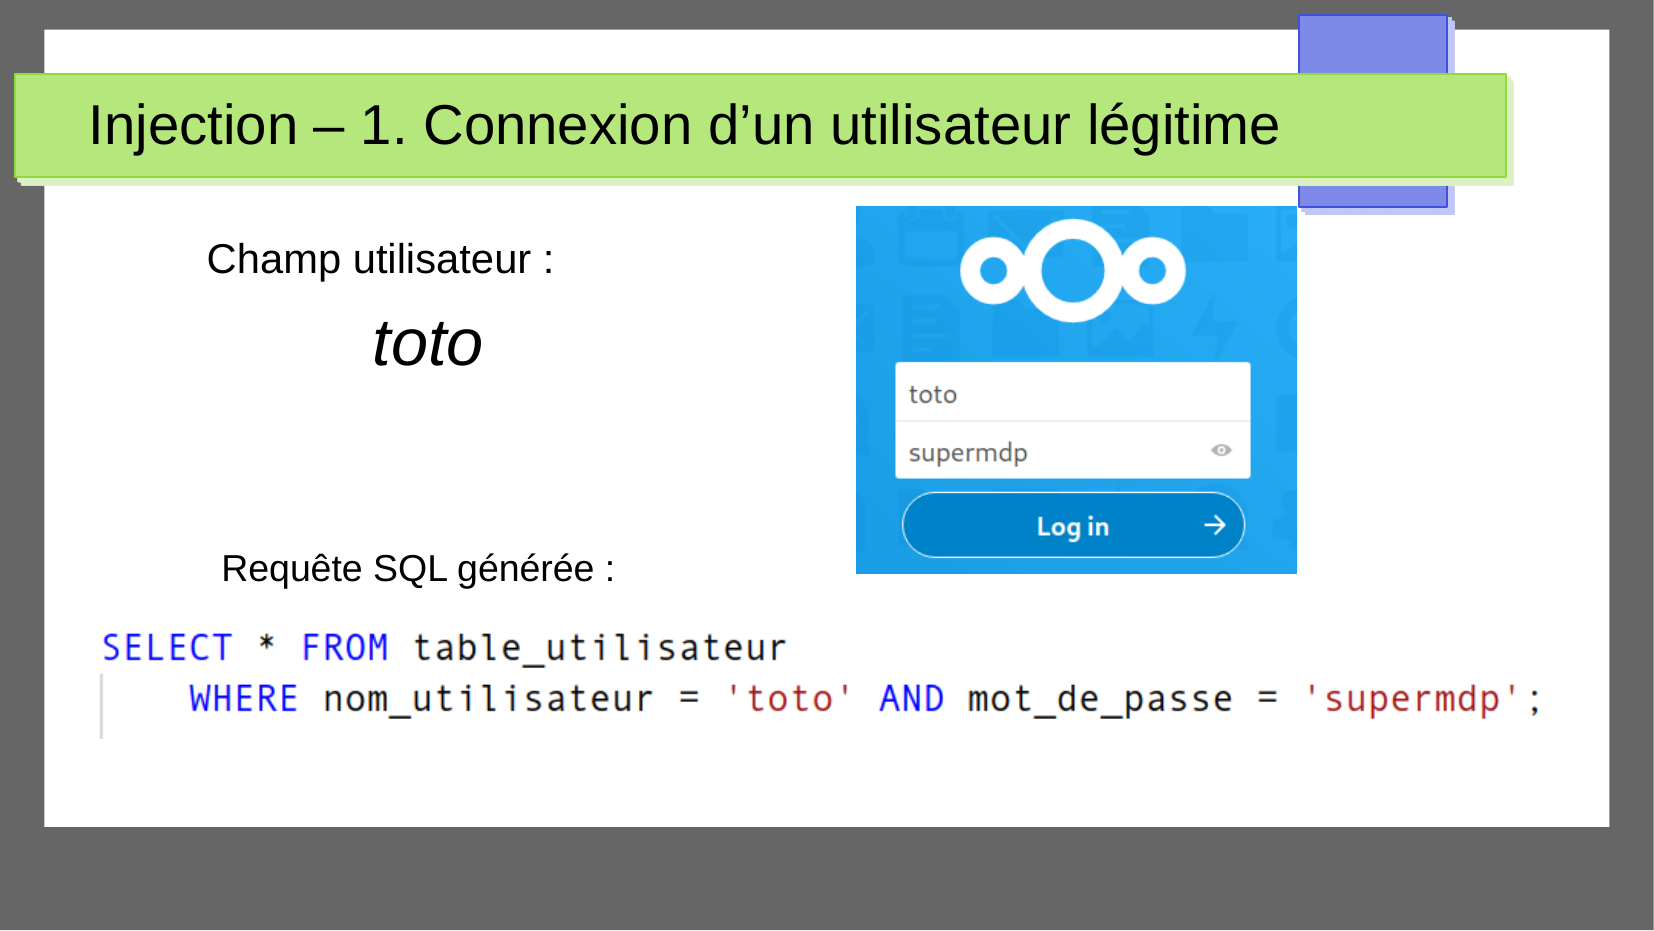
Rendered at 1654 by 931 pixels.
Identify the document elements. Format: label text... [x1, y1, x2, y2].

picture [856, 206, 1297, 574]
title Injection – 1. Connexion d’un utilisateur légitime [88, 73, 1506, 178]
text_box Requête SQL générée : [206, 539, 650, 639]
picture [88, 614, 1565, 739]
list Champ utilisateur : toto [135, 236, 650, 518]
